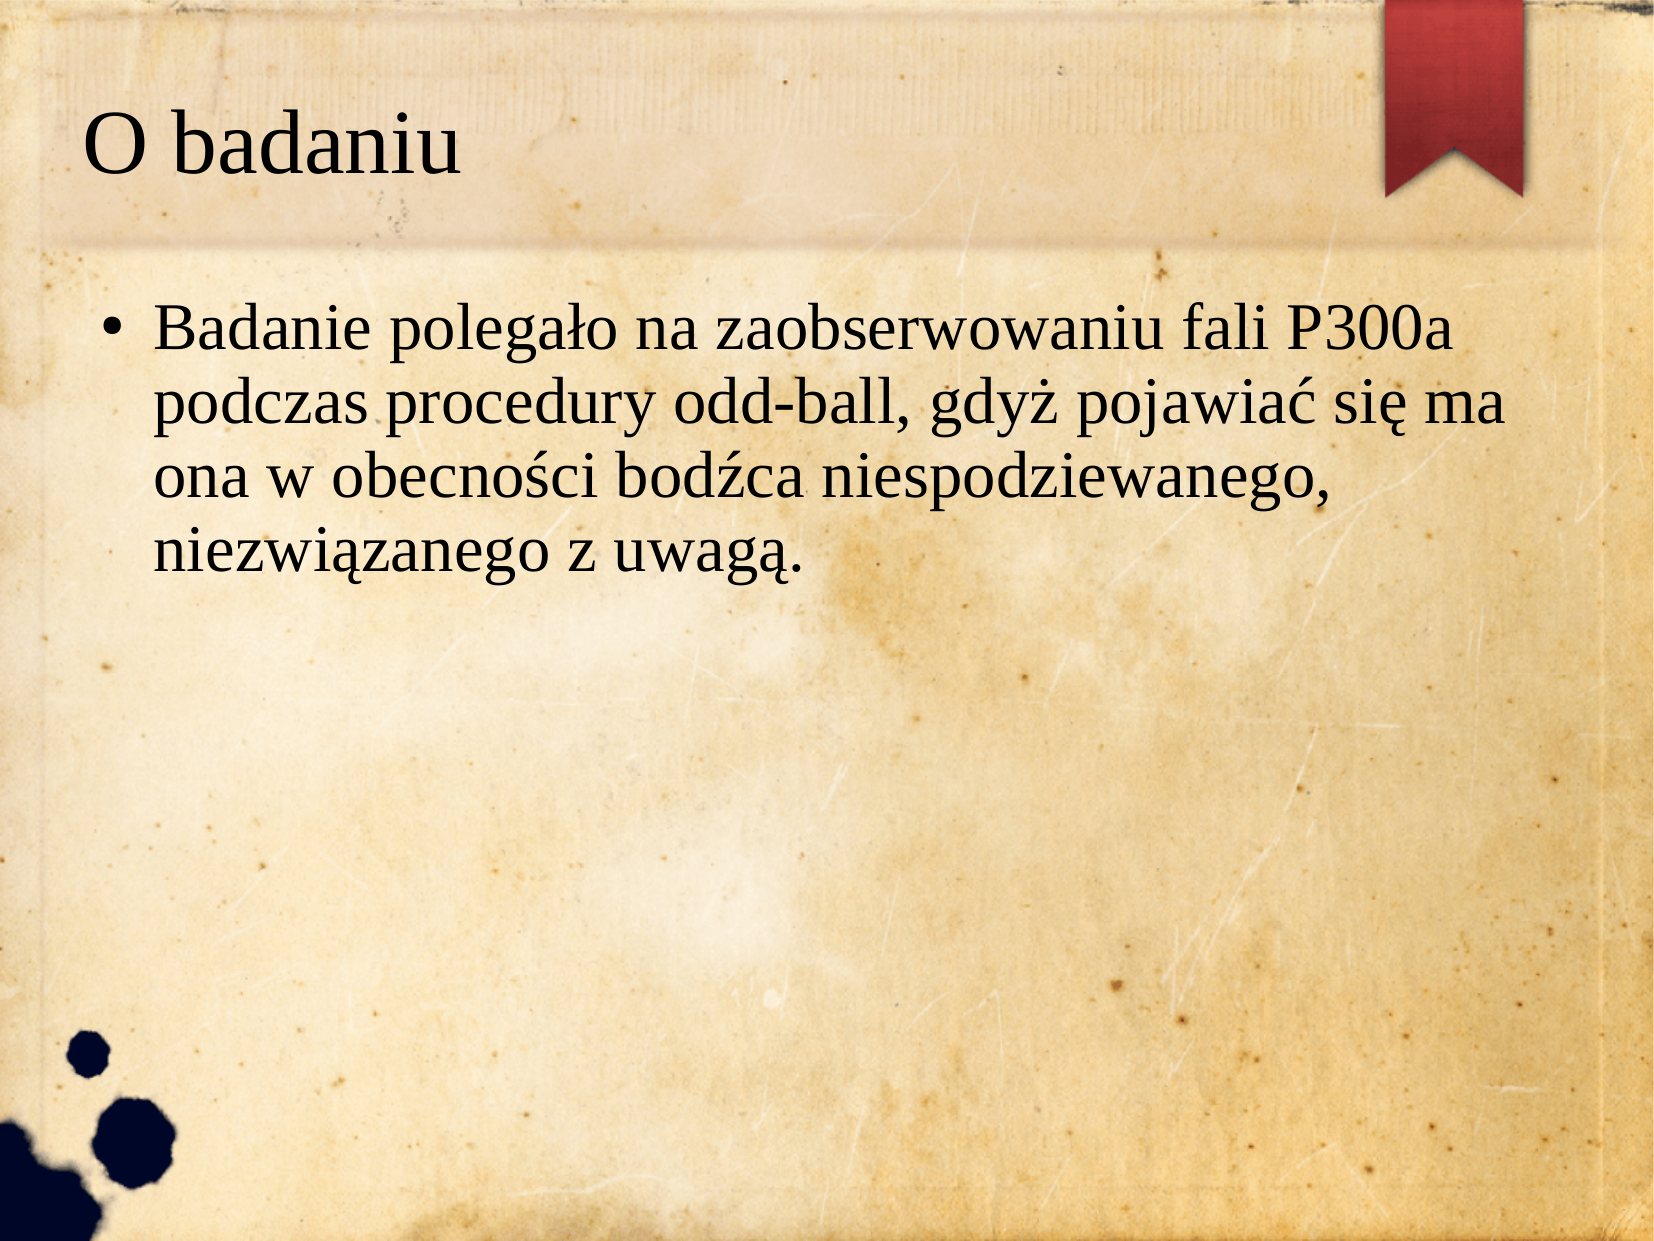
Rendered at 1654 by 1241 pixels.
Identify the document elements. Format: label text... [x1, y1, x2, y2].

title O badaniu [82, 49, 1347, 237]
picture [0, 0, 1654, 1241]
list Badanie polegało na zaobserwowaniu fali P300a podczas procedury odd-ball, gdyż pojawiać się ma ona w obecności bodźca niespodziewanego, niezwiązanego z uwagą. [82, 290, 1538, 1010]
